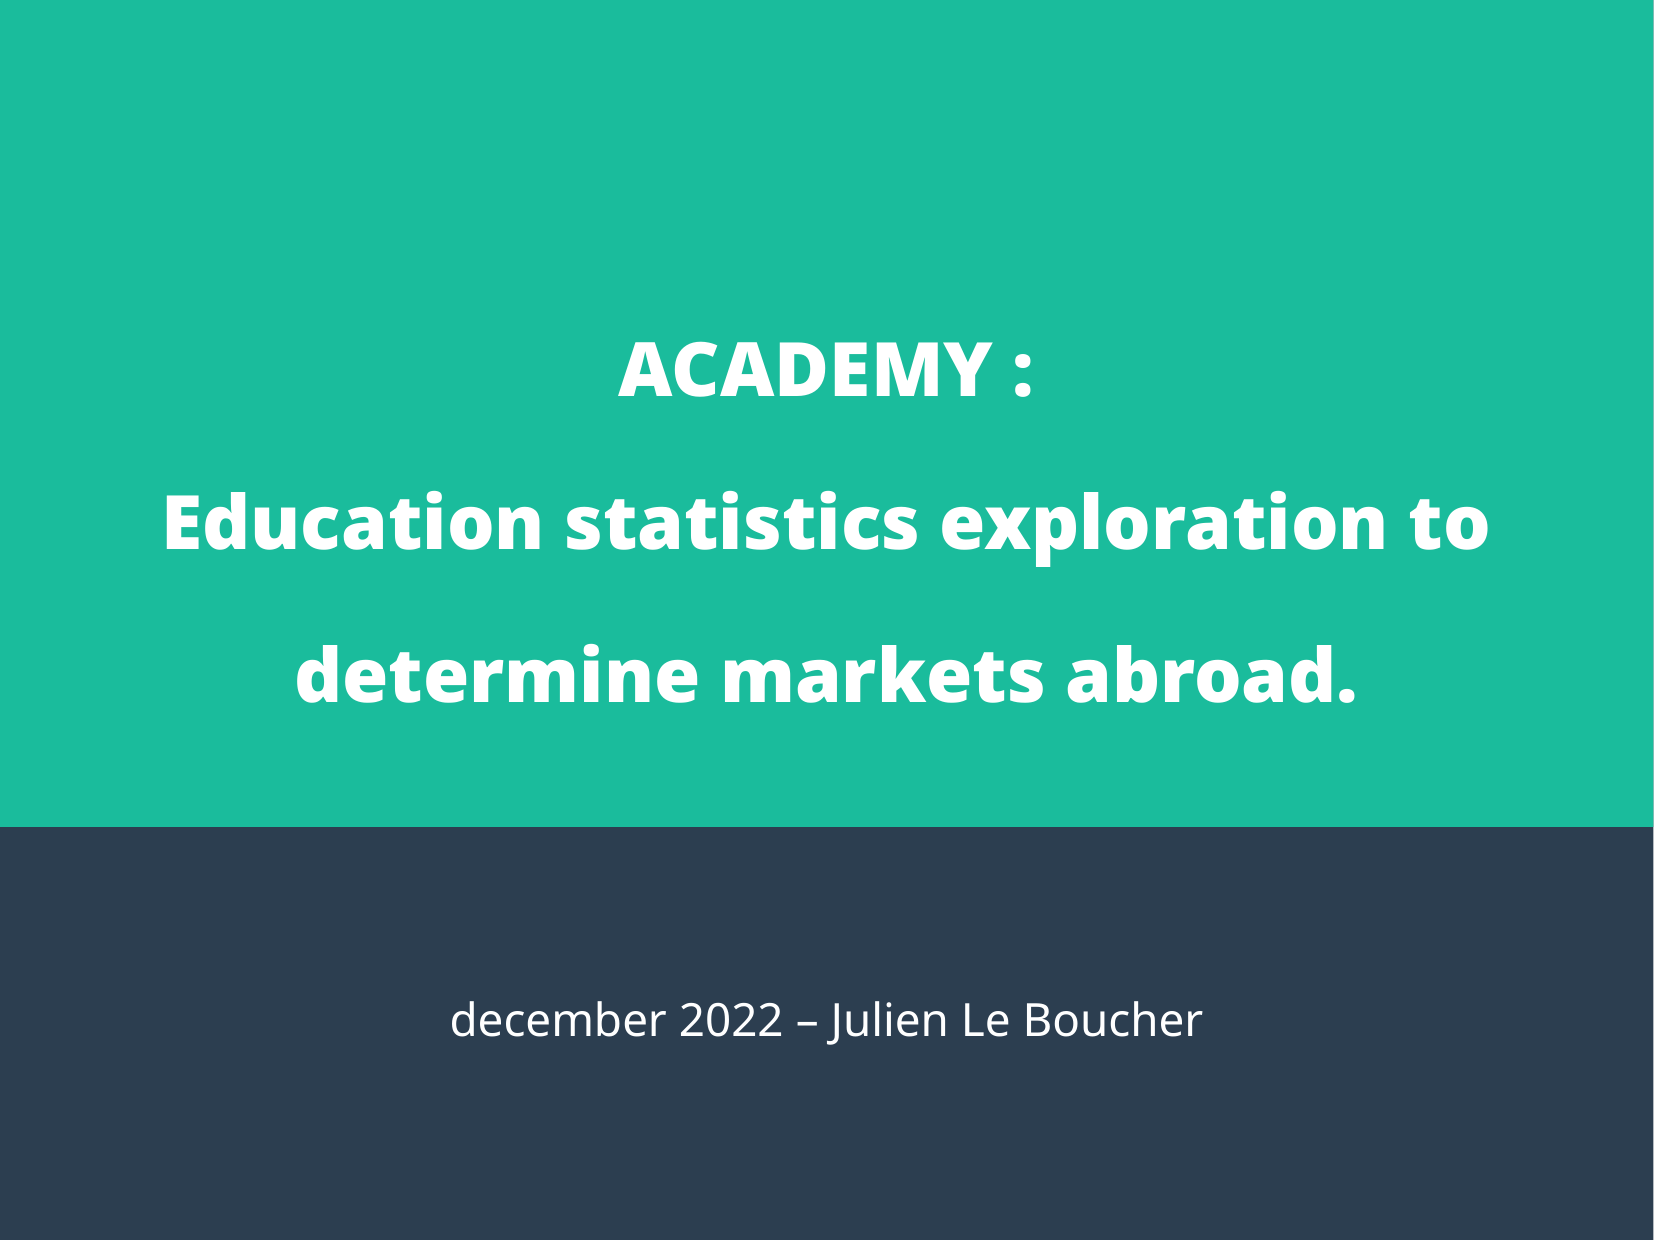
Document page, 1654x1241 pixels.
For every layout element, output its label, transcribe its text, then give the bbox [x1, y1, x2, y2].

subtitle december 2022 – Julien Le Boucher [59, 856, 1595, 1182]
title ACADEMY : Education statistics exploration to determine markets abroad. [59, 309, 1595, 834]
